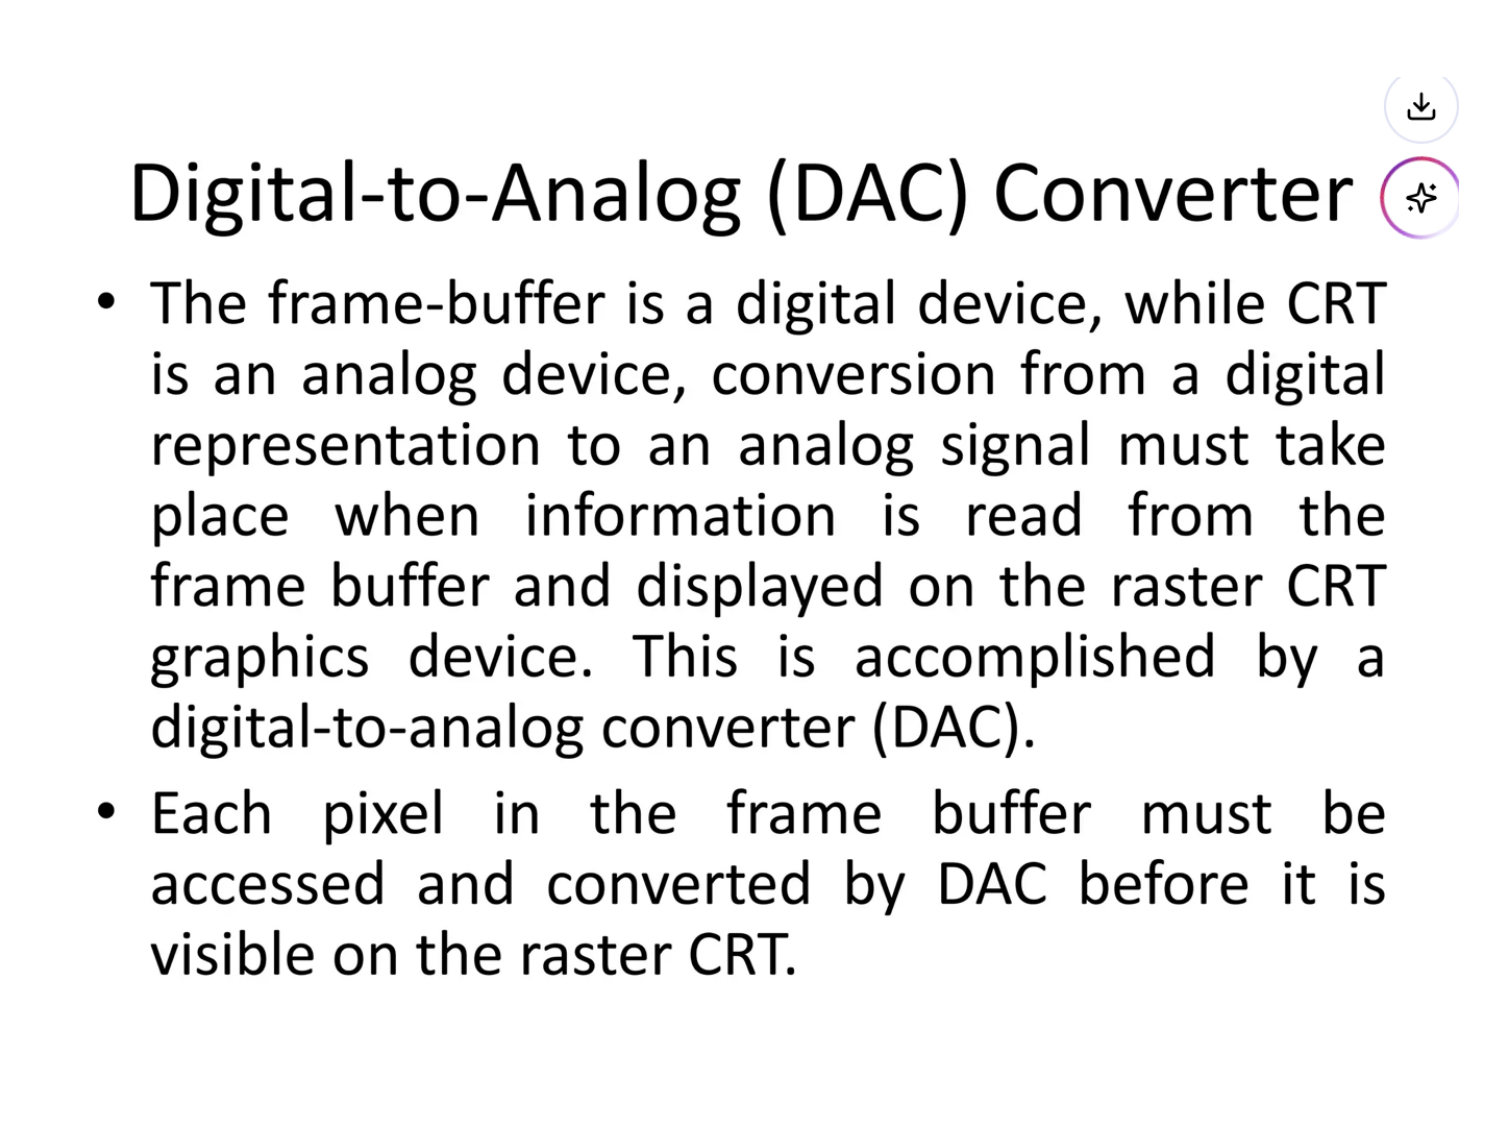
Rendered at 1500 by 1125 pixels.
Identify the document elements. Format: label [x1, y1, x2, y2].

picture [48, 77, 1459, 1053]
